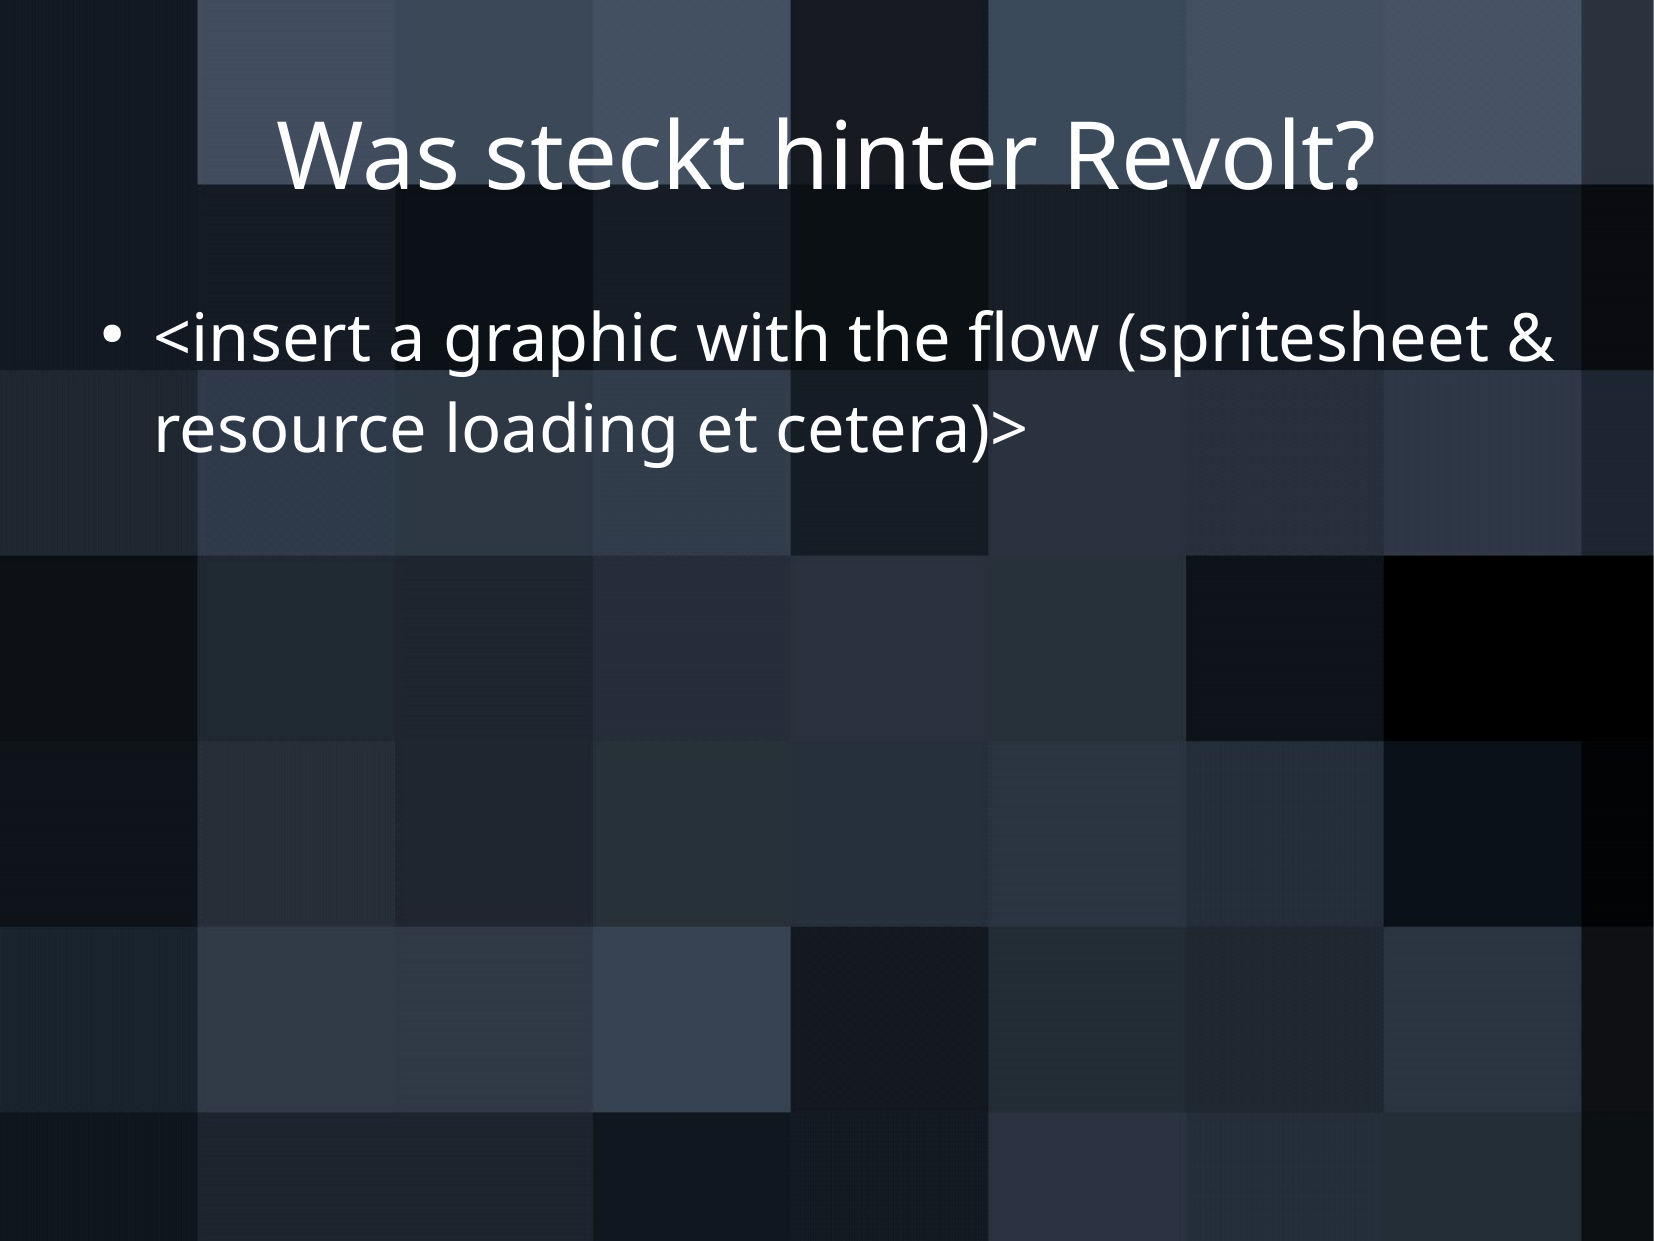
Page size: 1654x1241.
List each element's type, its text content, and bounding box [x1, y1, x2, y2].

title Was steckt hinter Revolt? [82, 49, 1571, 257]
picture [0, 0, 1654, 1241]
list <insert a graphic with the flow (spritesheet & resource loading et cetera)> [82, 290, 1571, 1010]
